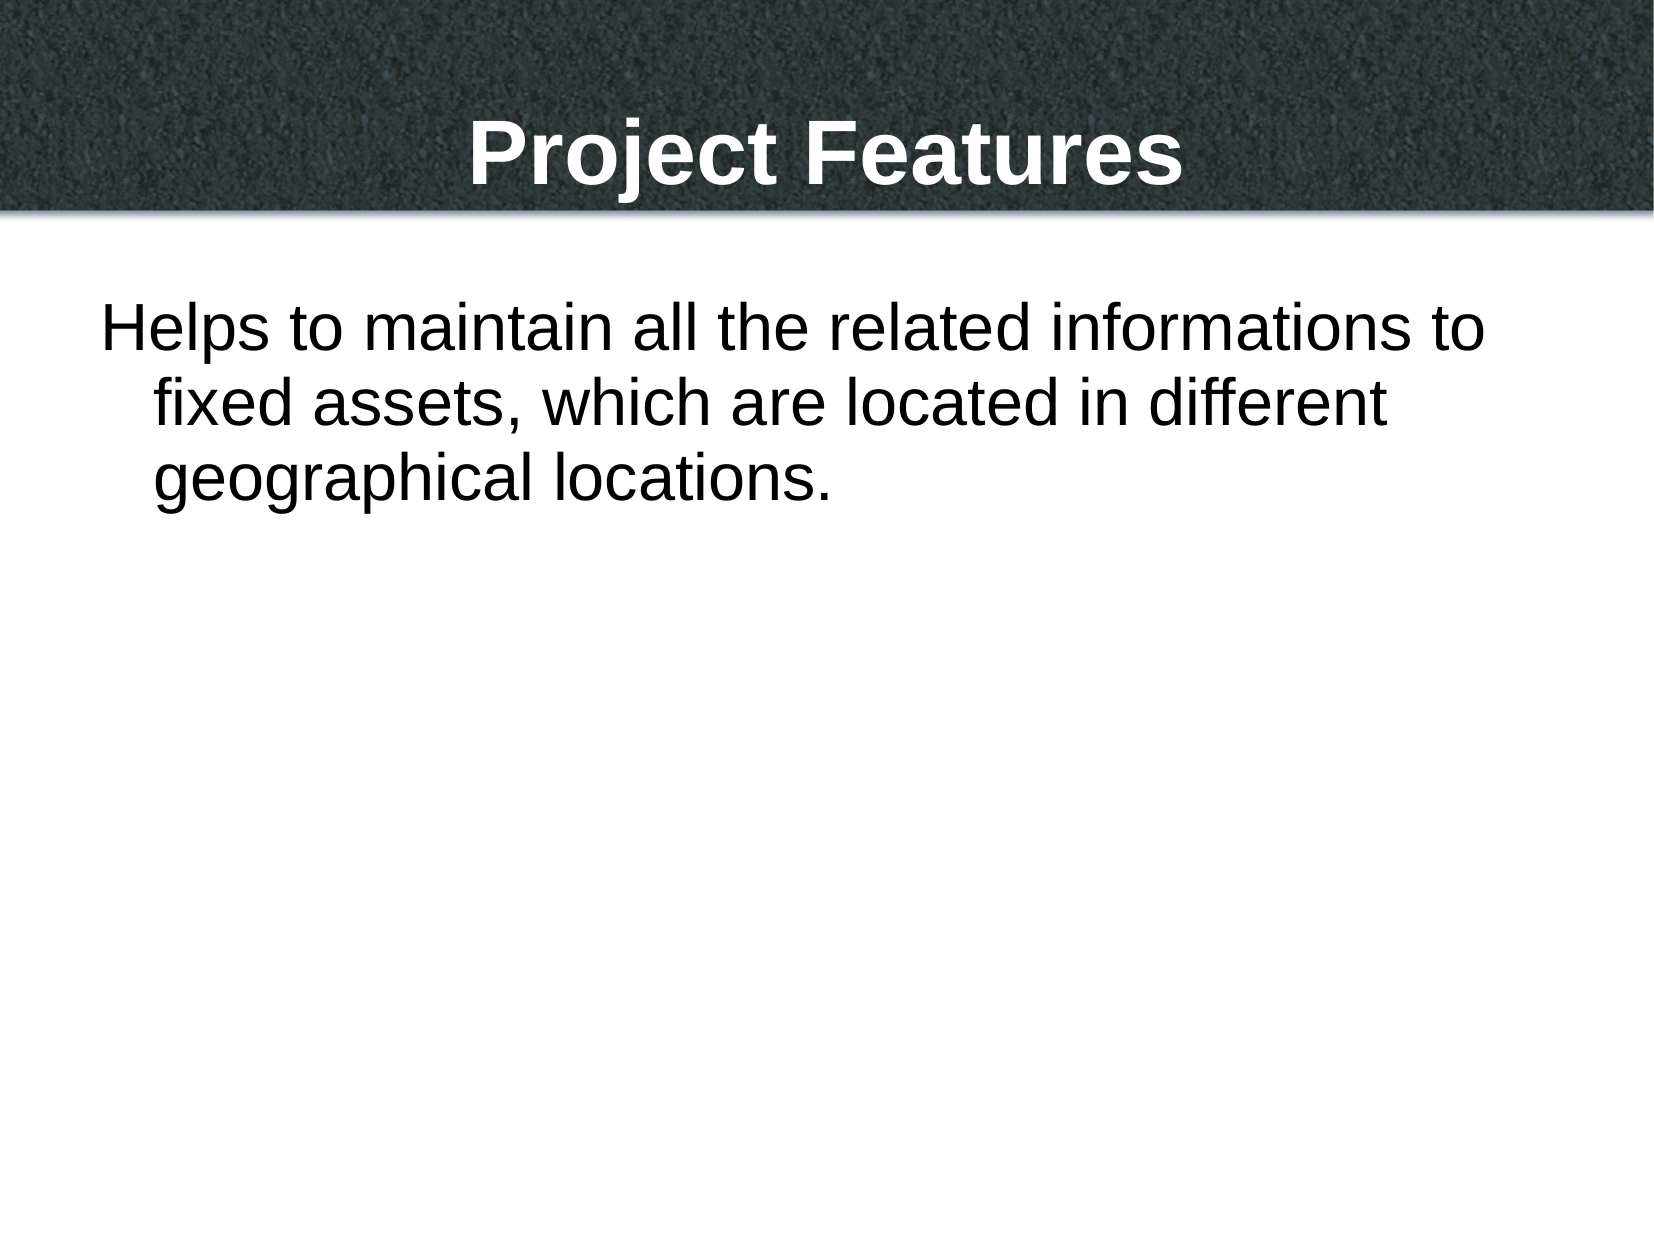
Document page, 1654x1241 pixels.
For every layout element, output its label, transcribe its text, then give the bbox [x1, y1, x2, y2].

list Helps to maintain all the related informations to fixed assets, which are located in different geographical locations. [82, 290, 1571, 1094]
title Project Features [82, 56, 1571, 250]
picture [0, 0, 1654, 1241]
